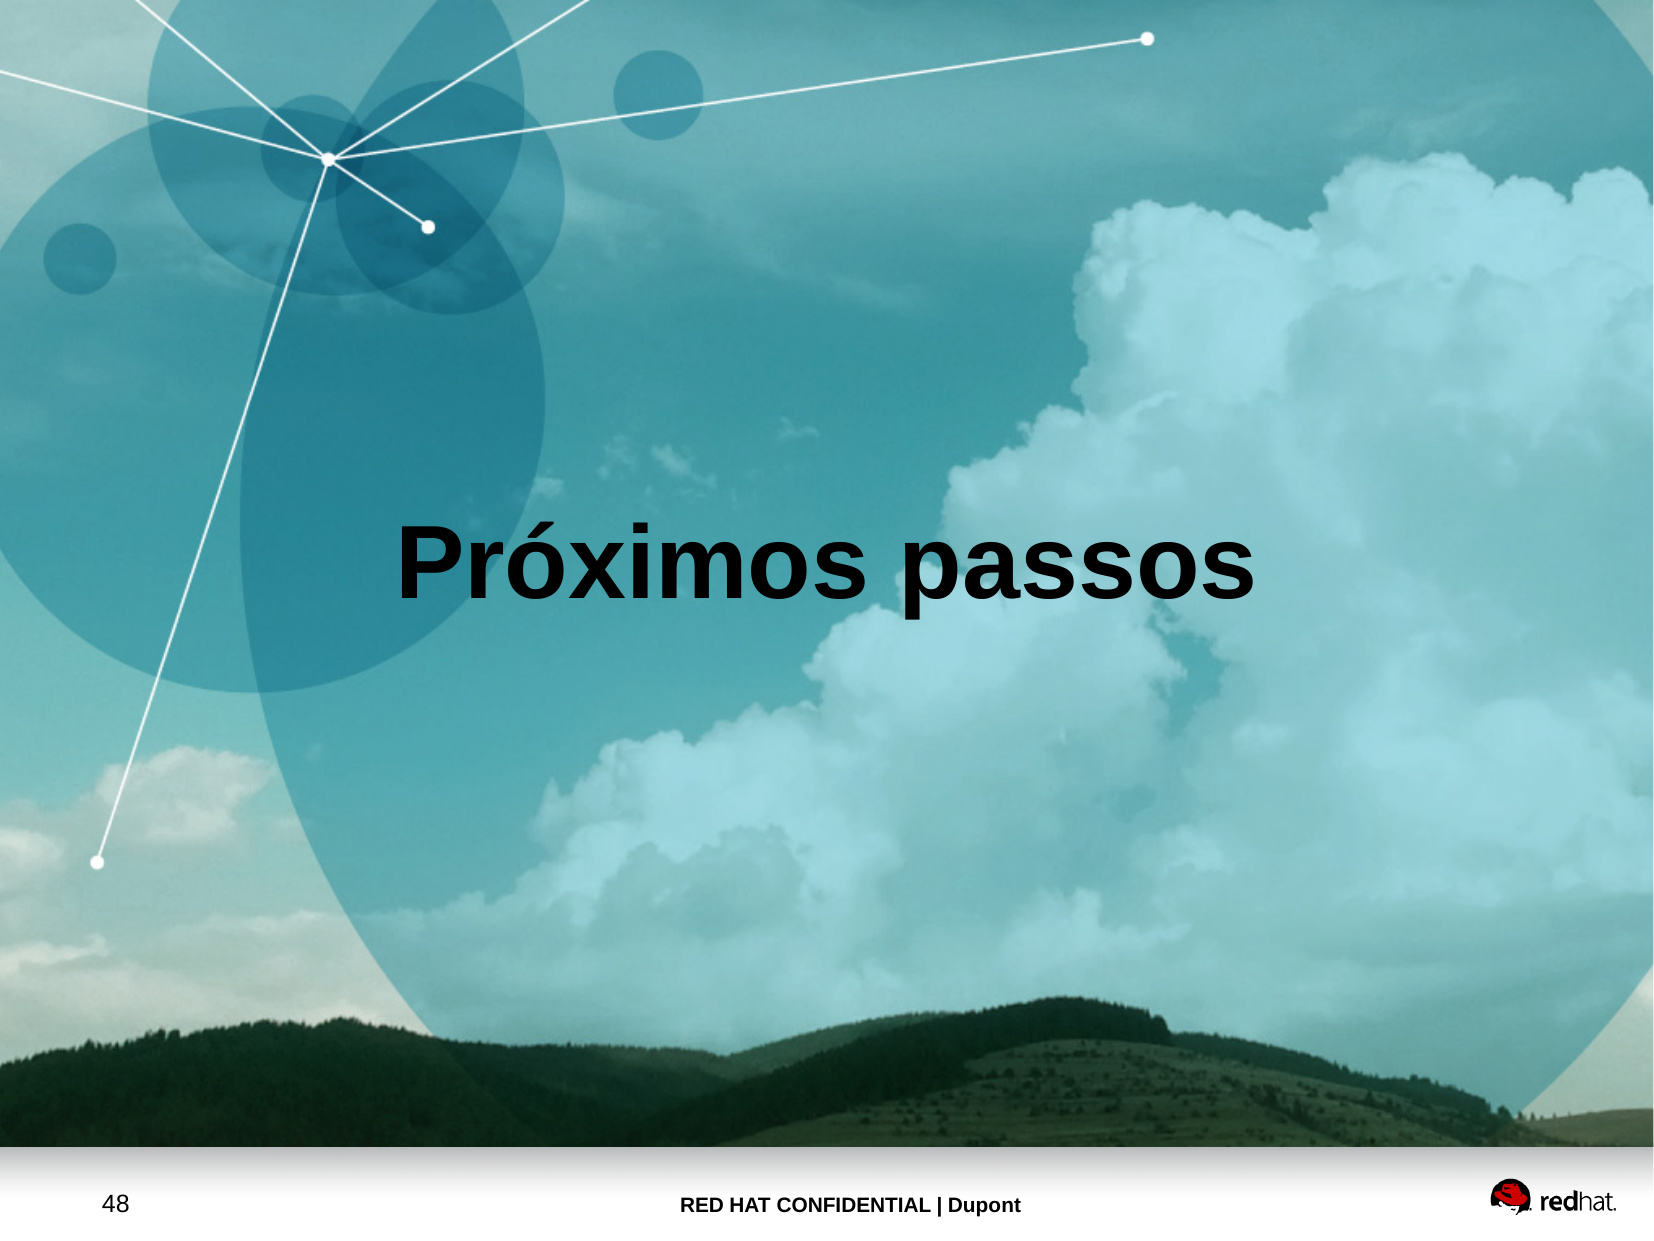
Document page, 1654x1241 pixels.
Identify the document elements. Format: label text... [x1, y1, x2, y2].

picture [0, 0, 1654, 1241]
text_box Próximos passos [82, 262, 1571, 862]
